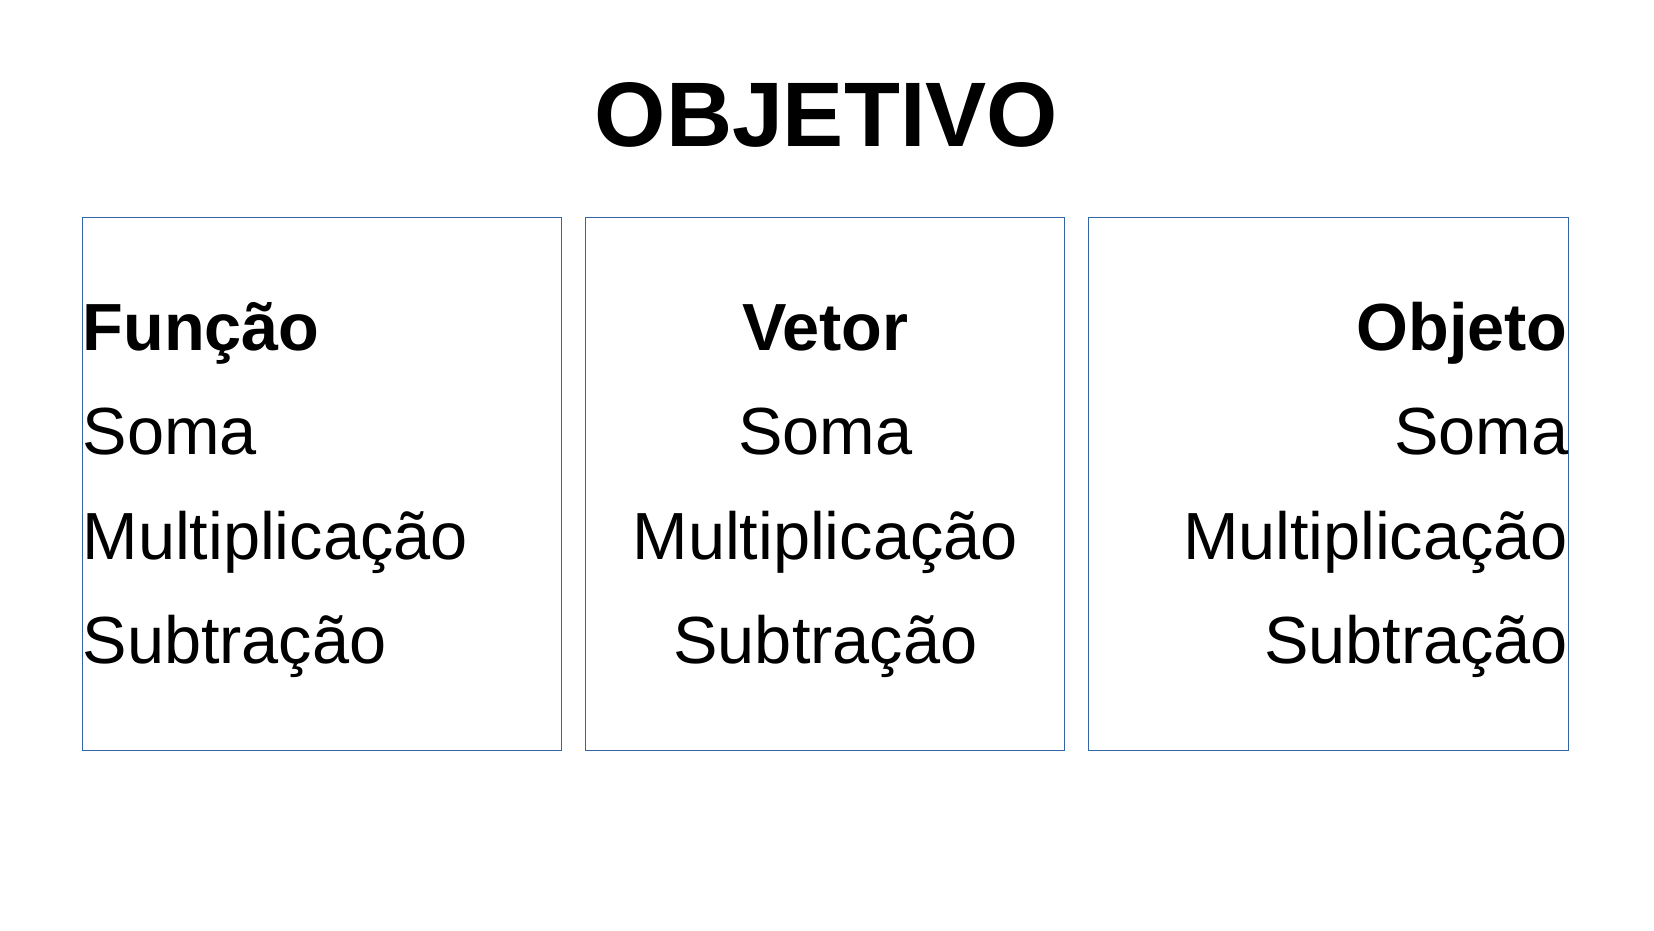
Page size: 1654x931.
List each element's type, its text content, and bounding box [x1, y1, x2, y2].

list Função Soma Multiplicação Subtração [82, 217, 562, 751]
title OBJETIVO [82, 37, 1571, 193]
list Objeto Soma Multiplicação Subtração [1088, 217, 1569, 751]
list Vetor Soma Multiplicação Subtração [585, 217, 1065, 751]
